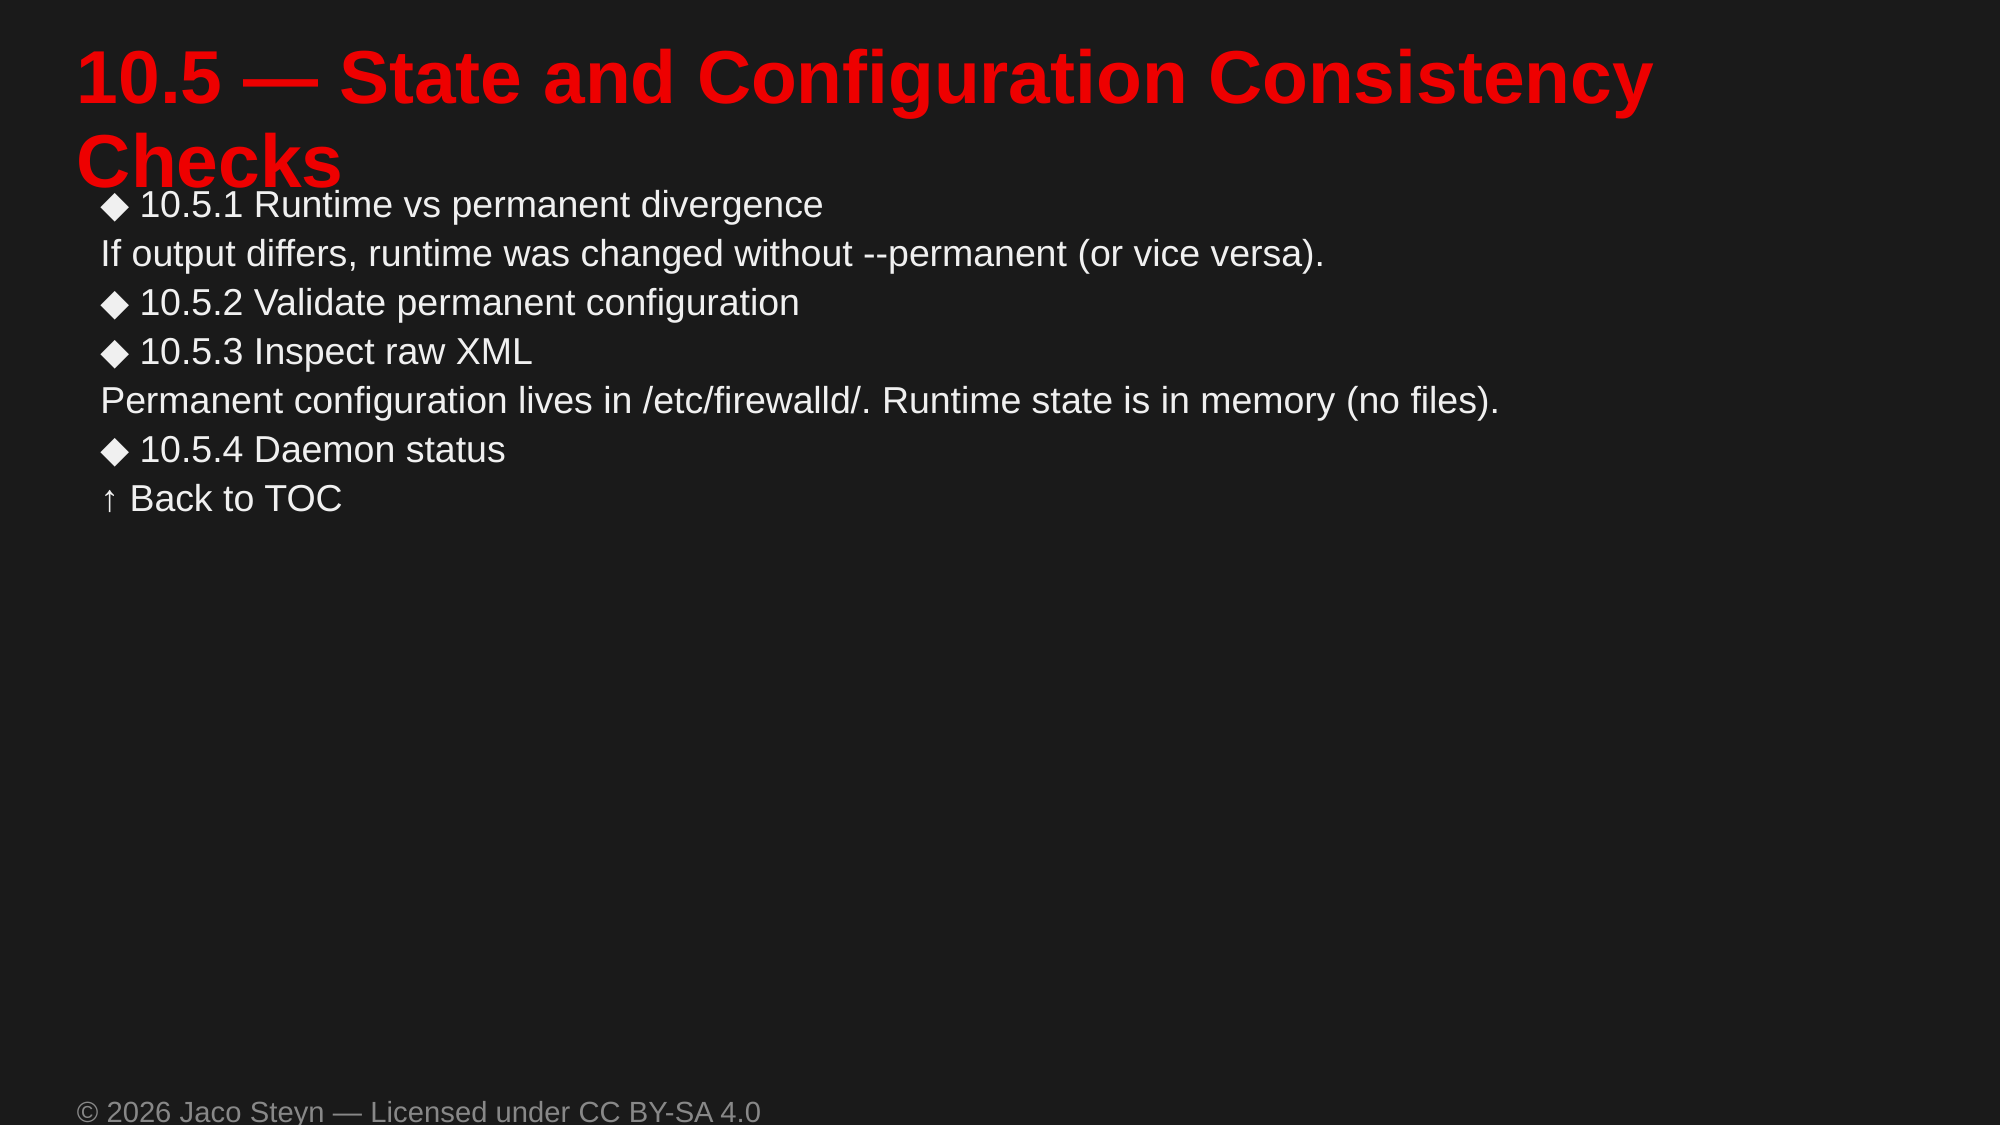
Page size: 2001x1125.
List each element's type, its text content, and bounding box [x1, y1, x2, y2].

text_box 10.5 — State and Configuration Consistency Checks [59, 23, 1942, 154]
text_box © 2026 Jaco Steyn — Licensed under CC BY-SA 4.0 [59, 1083, 1942, 1120]
text_box ◆ 10.5.1 Runtime vs permanent divergence If output differs, runtime was changed without --permanent (or vice versa). ◆ 10.5.2 Validate permanent configuration ◆ 10.5.3 Inspect raw XML Permanent configuration lives in /etc/firewalld/. Runtime state is in memory (no files). ◆ 10.5.4 Daemon status ↑ Back to TOC [59, 171, 1942, 1083]
